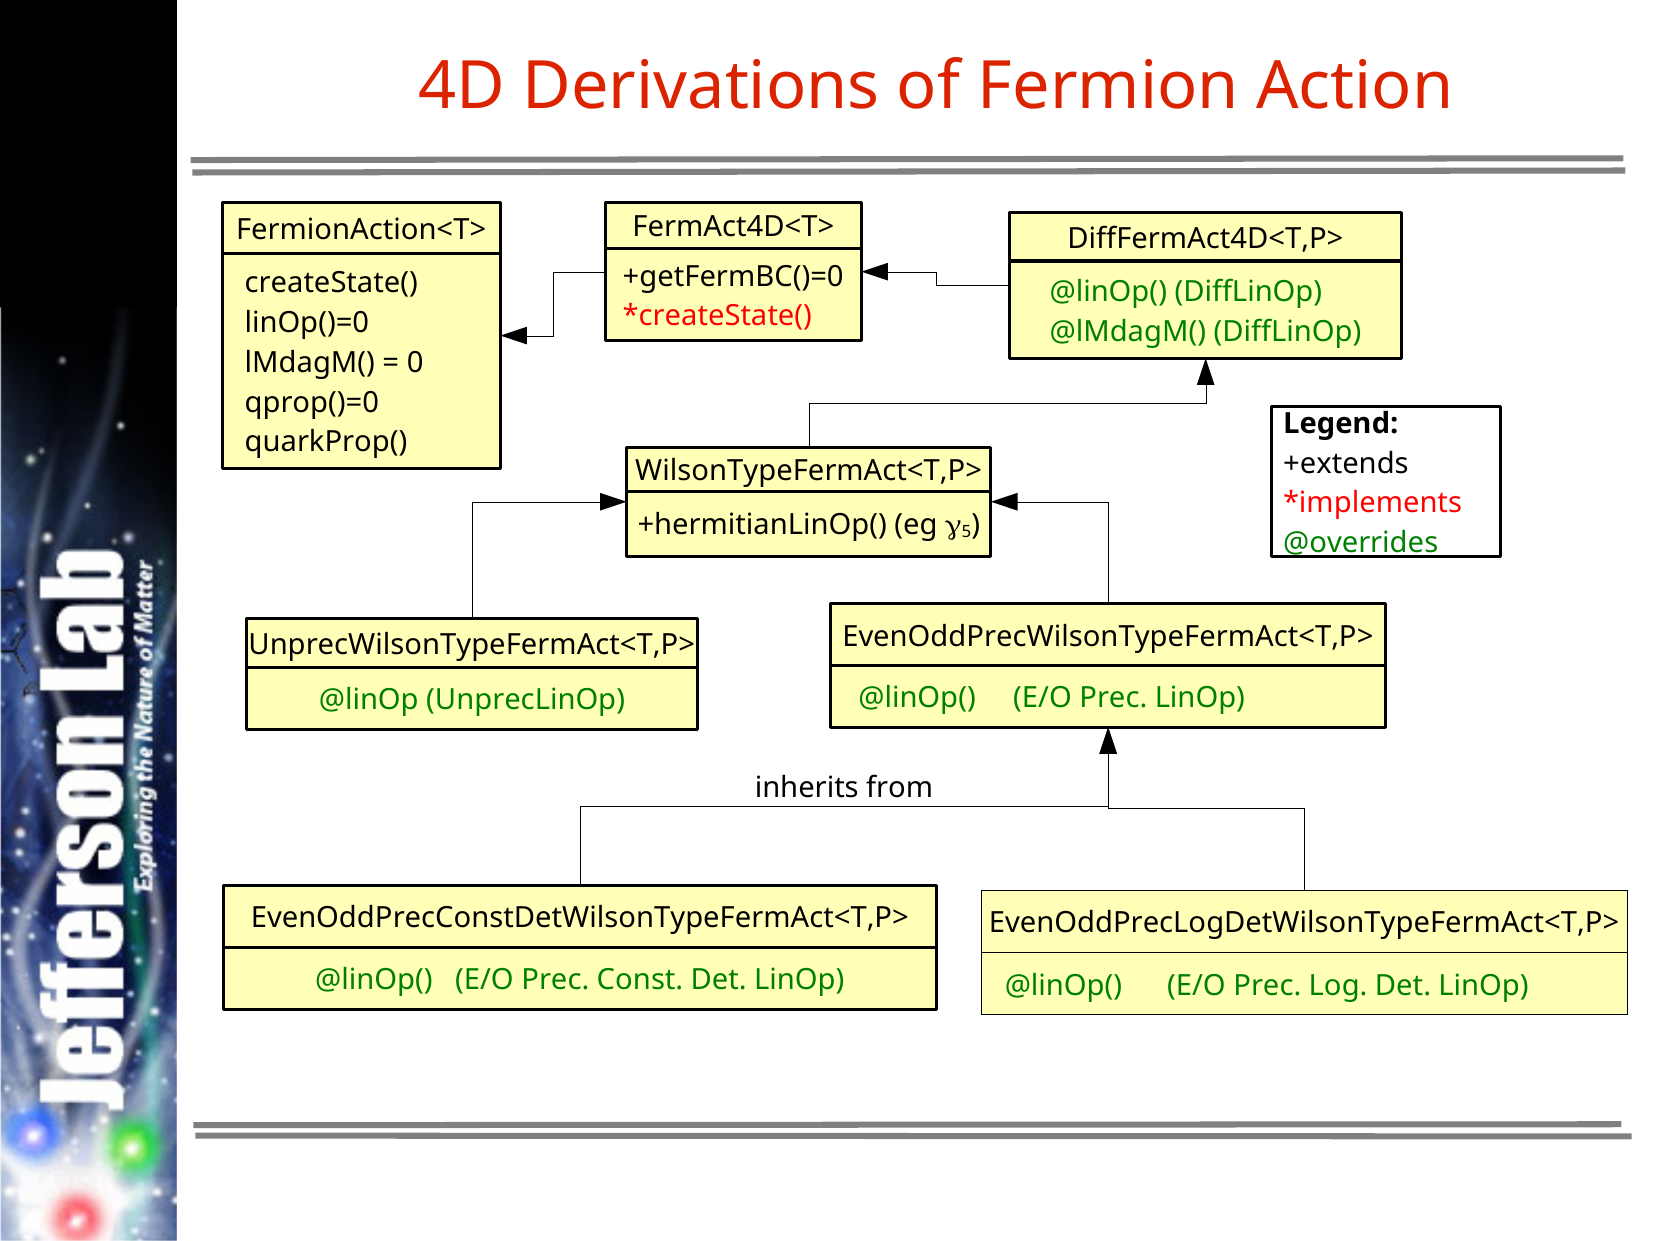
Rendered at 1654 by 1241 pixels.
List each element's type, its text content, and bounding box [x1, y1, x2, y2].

text_box @linOp() (E/O Prec. Const. Det. LinOp) [223, 947, 937, 1010]
text_box FermionAction<T> [222, 202, 501, 253]
text_box Legend: +extends *implements @overrides [1271, 406, 1501, 557]
text_box @linOp() (E/O Prec. LinOp) [830, 666, 1386, 728]
text_box WilsonTypeFermAct<T,P> [626, 447, 991, 491]
text_box @linOp() (E/O Prec. Log. Det. LinOp) [981, 952, 1628, 1015]
title 4D Derivations of Fermion Action [235, 17, 1638, 149]
text_box UnprecWilsonTypeFermAct<T,P> [246, 618, 698, 667]
text_box +hermitianLinOp() (eg 5) [626, 491, 991, 557]
text_box FermAct4D<T> [605, 202, 862, 248]
picture [2, 308, 176, 1240]
text_box DiffFermAct4D<T,P> [1009, 212, 1402, 261]
text_box createState() linOp()=0 lMdagM() = 0 qprop()=0 quarkProp() [222, 253, 501, 469]
text_box EvenOddPrecConstDetWilsonTypeFermAct<T,P> [223, 885, 937, 947]
text_box @linOp (UnprecLinOp) [246, 667, 698, 730]
text_box EvenOddPrecLogDetWilsonTypeFermAct<T,P> [981, 890, 1628, 952]
text_box EvenOddPrecWilsonTypeFermAct<T,P> [830, 603, 1386, 666]
text_box @linOp() (DiffLinOp) @lMdagM() (DiffLinOp) [1009, 261, 1402, 359]
text_box +getFermBC()=0 *createState() [605, 248, 862, 341]
